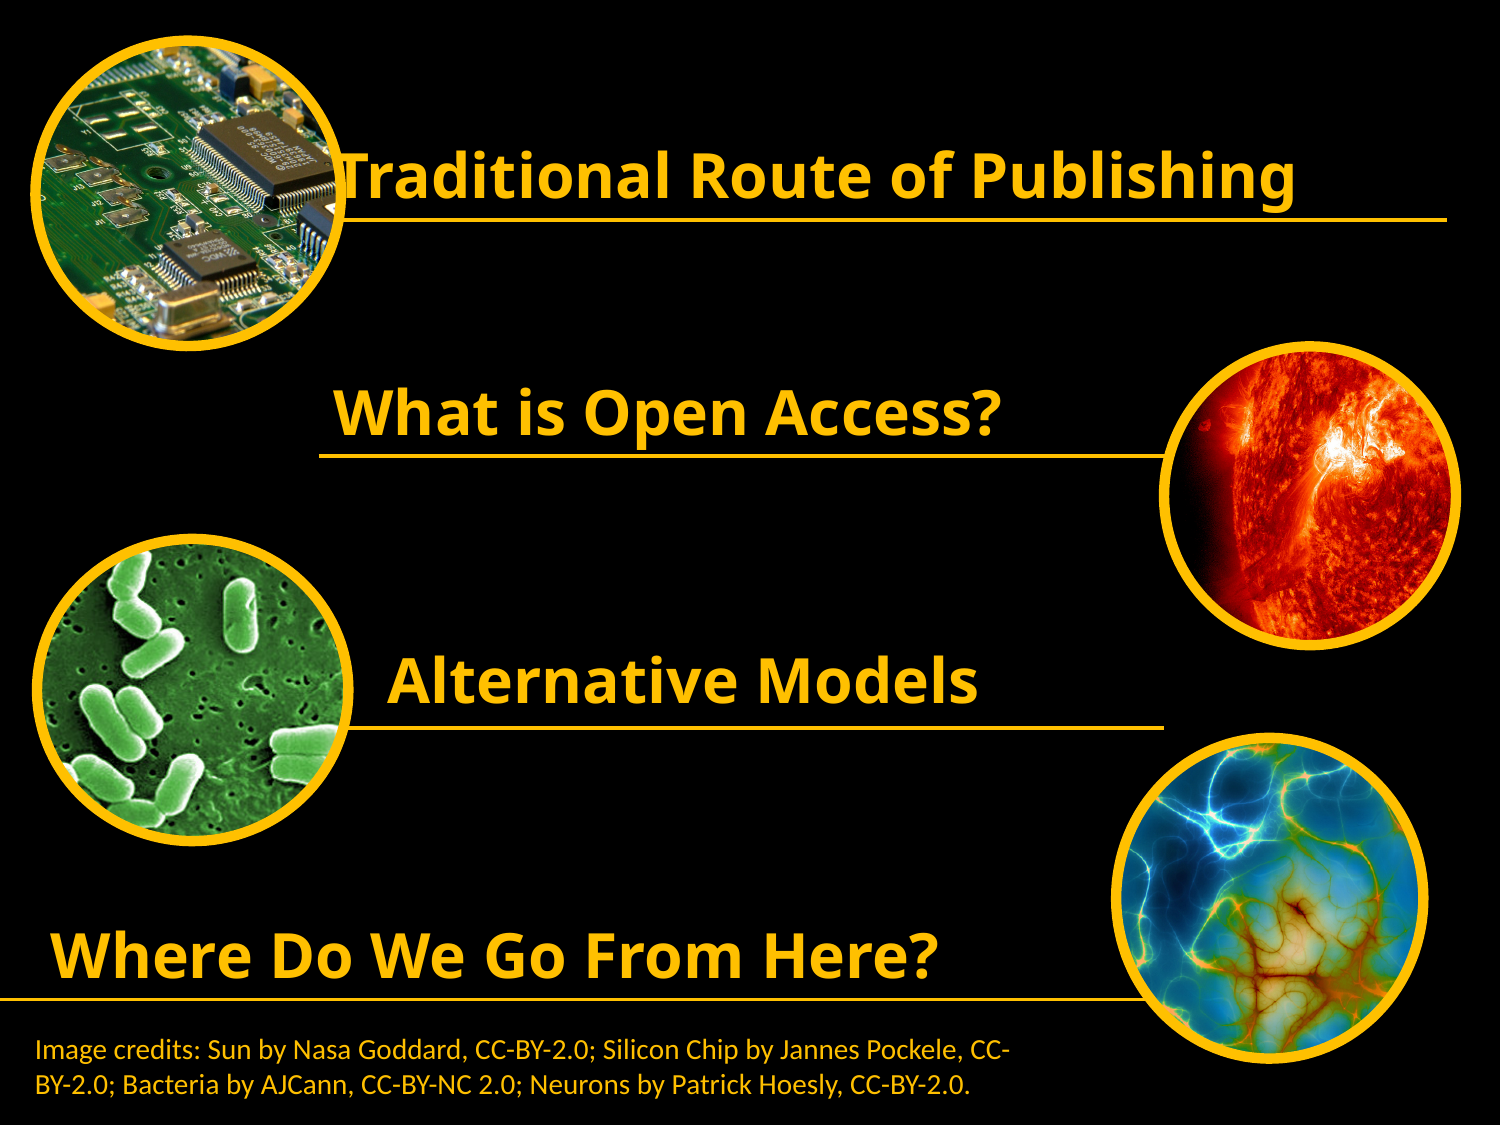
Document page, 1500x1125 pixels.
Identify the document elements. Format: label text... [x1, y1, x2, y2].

text_box Traditional Route of Publishing [328, 129, 1447, 218]
text_box [1116, 737, 1424, 1059]
text_box What is Open Access? [318, 365, 1154, 454]
text_box [1164, 346, 1457, 646]
text_box [35, 40, 341, 347]
text_box Alternative Models [371, 633, 1169, 725]
text_box [37, 538, 349, 842]
text_box Where Do We Go From Here? [35, 908, 1148, 998]
text_box Image credits: Sun by Nasa Goddard, CC-BY-2.0; Silicon Chip by Jannes Pockele, CC-BY-2.0; Bacteria by AJCann, CC-BY-NC 2.0; Neurons by Patrick Hoesly, CC-BY-2.0. [20, 1023, 1045, 1108]
